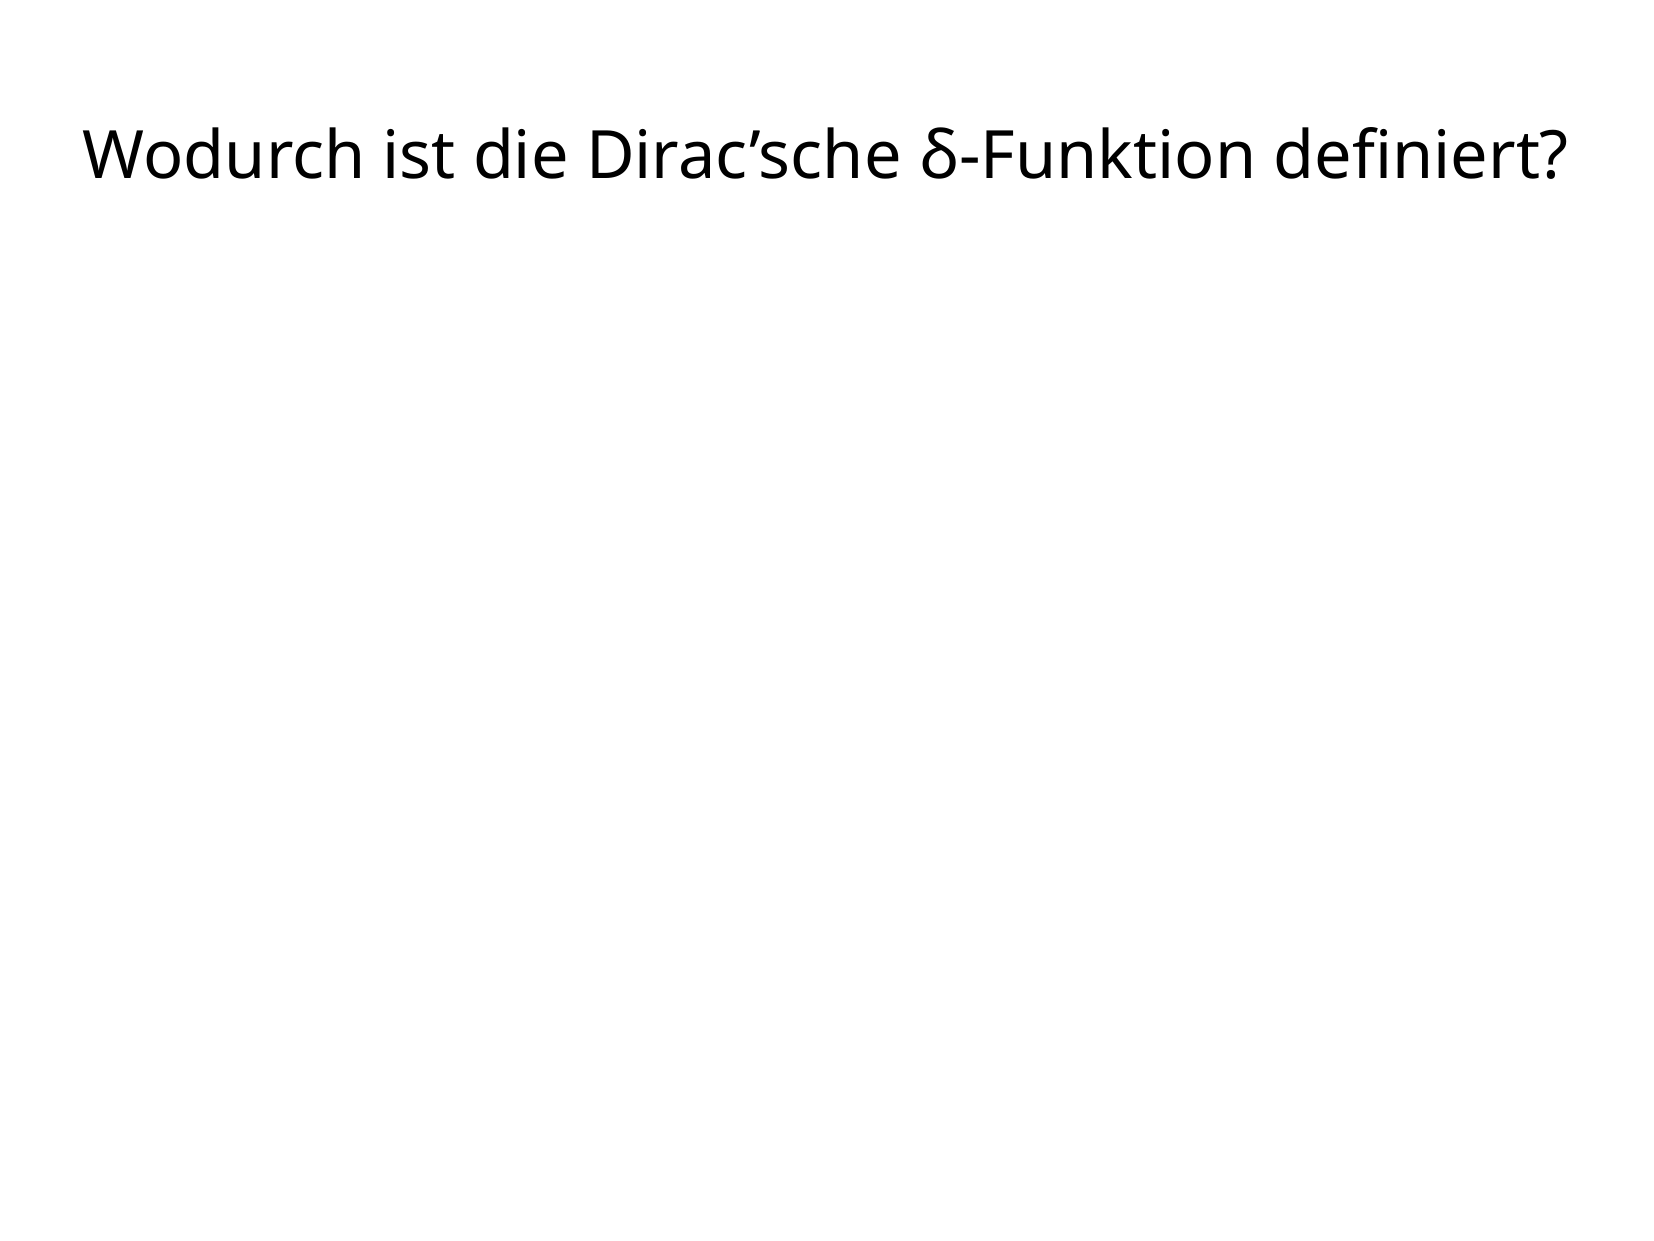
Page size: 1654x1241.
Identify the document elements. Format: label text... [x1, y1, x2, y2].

title Wodurch ist die Dirac’sche δ-Funktion definiert? [82, 49, 1571, 257]
